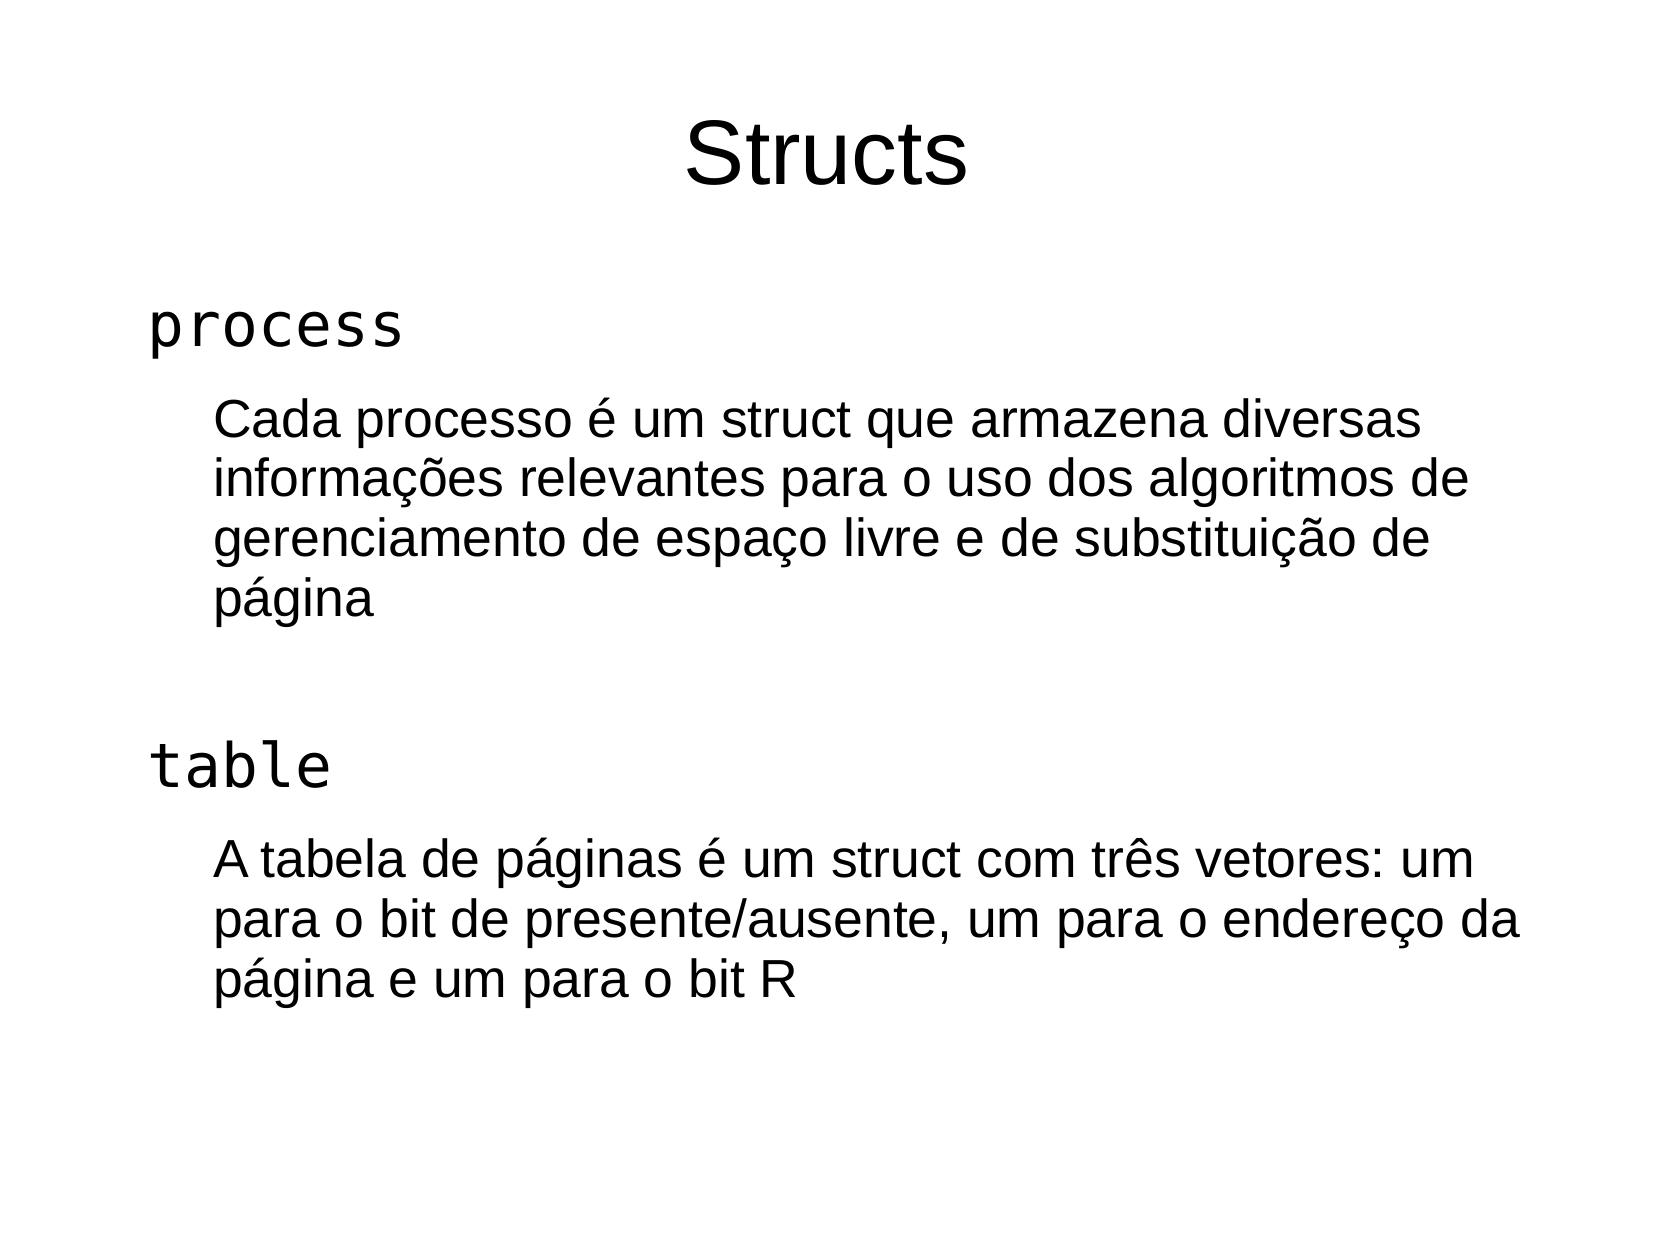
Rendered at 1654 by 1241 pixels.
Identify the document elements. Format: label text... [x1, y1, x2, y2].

title Structs [82, 49, 1571, 257]
list process Cada processo é um struct que armazena diversas informações relevantes para o uso dos algoritmos de gerenciamento de espaço livre e de substituição de página table A tabela de páginas é um struct com três vetores: um para o bit de presente/ausente, um para o endereço da página e um para o bit R [82, 290, 1571, 1010]
